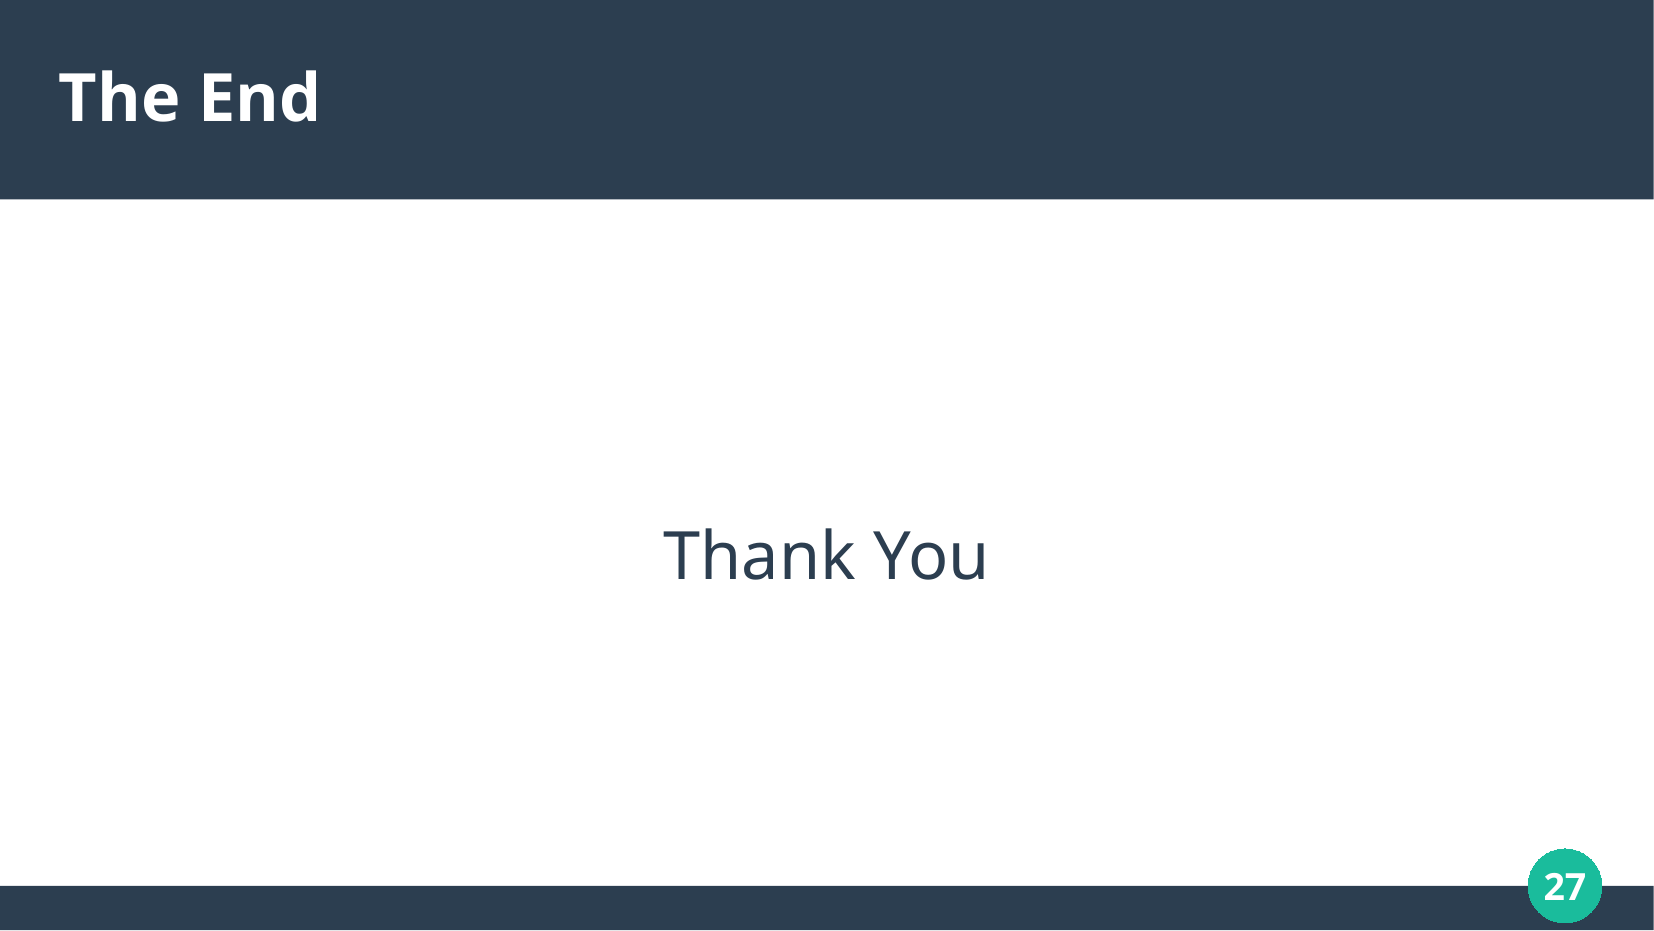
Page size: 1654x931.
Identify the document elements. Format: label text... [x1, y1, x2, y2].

subtitle Thank You [59, 243, 1595, 864]
title The End [59, 37, 1595, 155]
